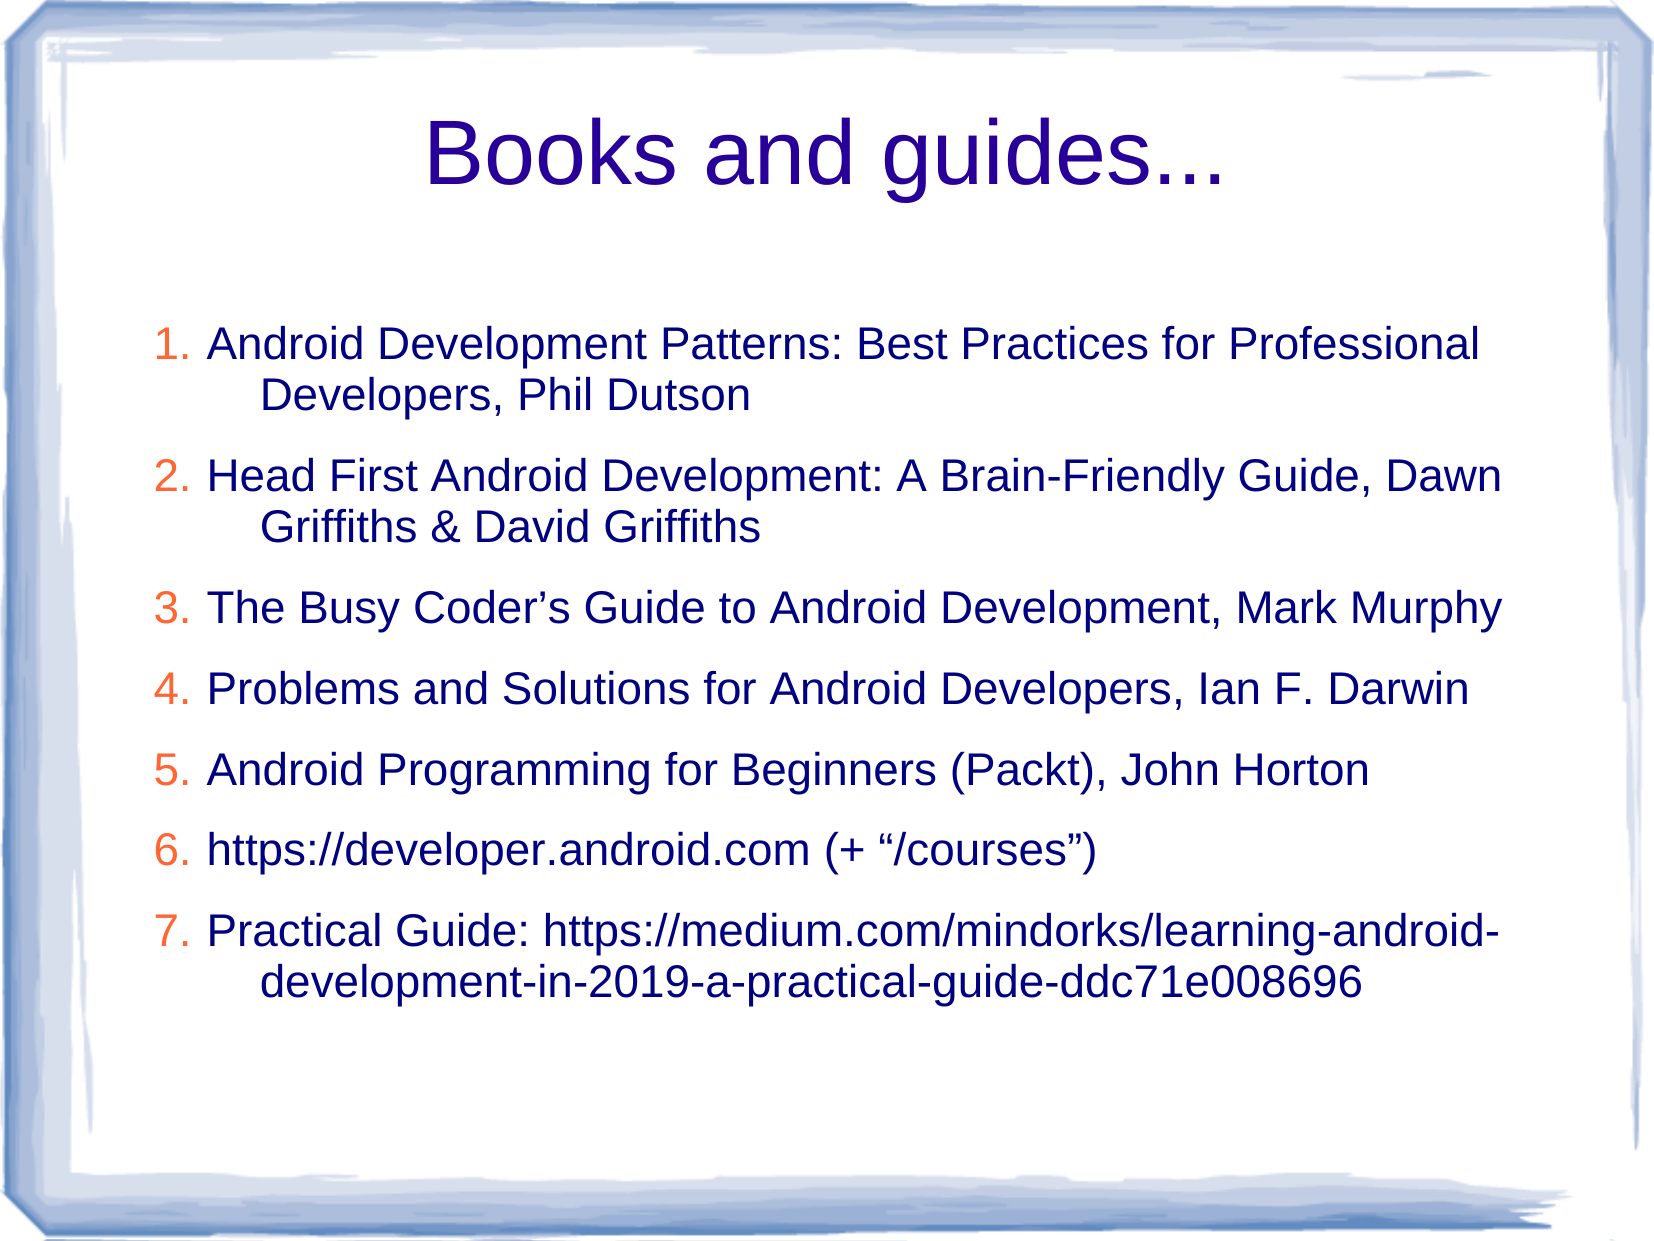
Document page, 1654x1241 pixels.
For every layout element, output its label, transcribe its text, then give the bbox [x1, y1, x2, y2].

list Android Development Patterns: Best Practices for Professional Developers, Phil Dutson Head First Android Development: A Brain-Friendly Guide, Dawn Griffiths & David Griffiths The Busy Coder’s Guide to Android Development, Mark Murphy Problems and Solutions for Android Developers, Ian F. Darwin Android Programming for Beginners (Packt), John Horton https://developer.android.com (+ “/courses”) Practical Guide: https://medium.com/mindorks/learning-android-development-in-2019-a-practical-guide-ddc71e008696 [118, 317, 1571, 1038]
title Books and guides... [82, 49, 1571, 257]
picture [0, 0, 1654, 1241]
